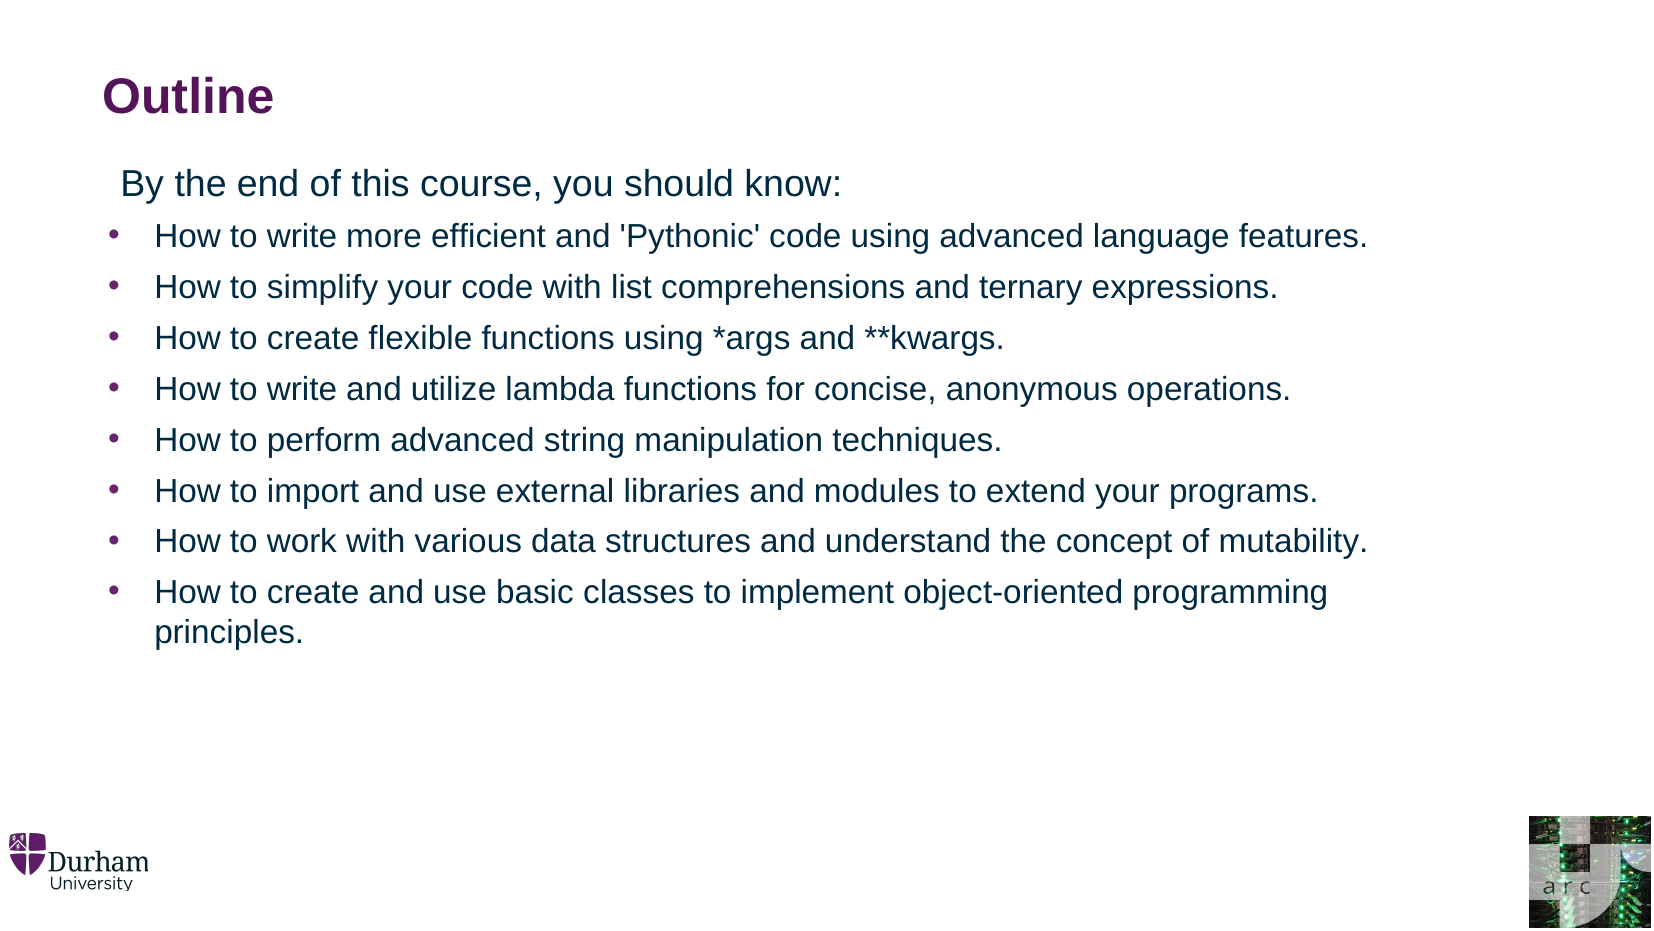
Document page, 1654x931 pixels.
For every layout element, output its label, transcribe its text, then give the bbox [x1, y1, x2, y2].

text_box Outline [102, 63, 1398, 204]
text_box By the end of this course, you should know: How to write more efficient and 'Pythonic' code using advanced language features. How to simplify your code with list comprehensions and ternary expressions. How to create flexible functions using *args and **kwargs. How to write and utilize lambda functions for concise, anonymous operations. How to perform advanced string manipulation techniques. How to import and use external libraries and modules to extend your programs. How to work with various data structures and understand the concept of mutability. How to create and use basic classes to implement object-oriented programming principles. [107, 158, 1417, 774]
picture [1529, 816, 1651, 928]
picture [9, 833, 148, 891]
